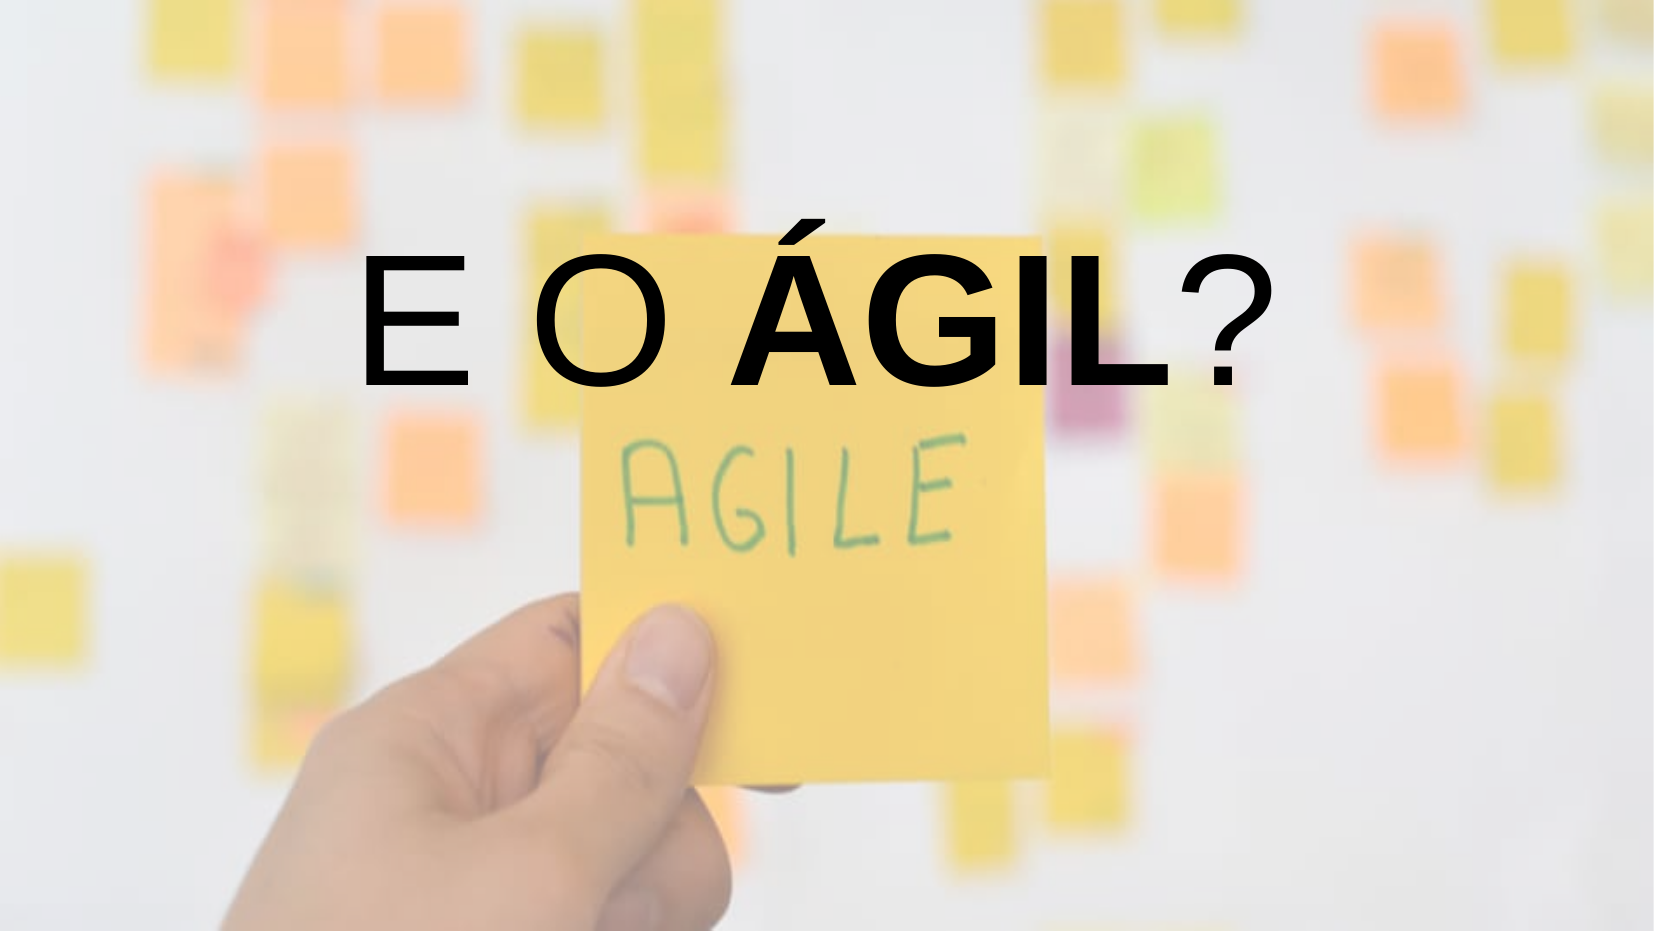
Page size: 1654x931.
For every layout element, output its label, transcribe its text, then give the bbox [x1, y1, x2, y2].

title E O ÁGIL? [70, 215, 1559, 426]
